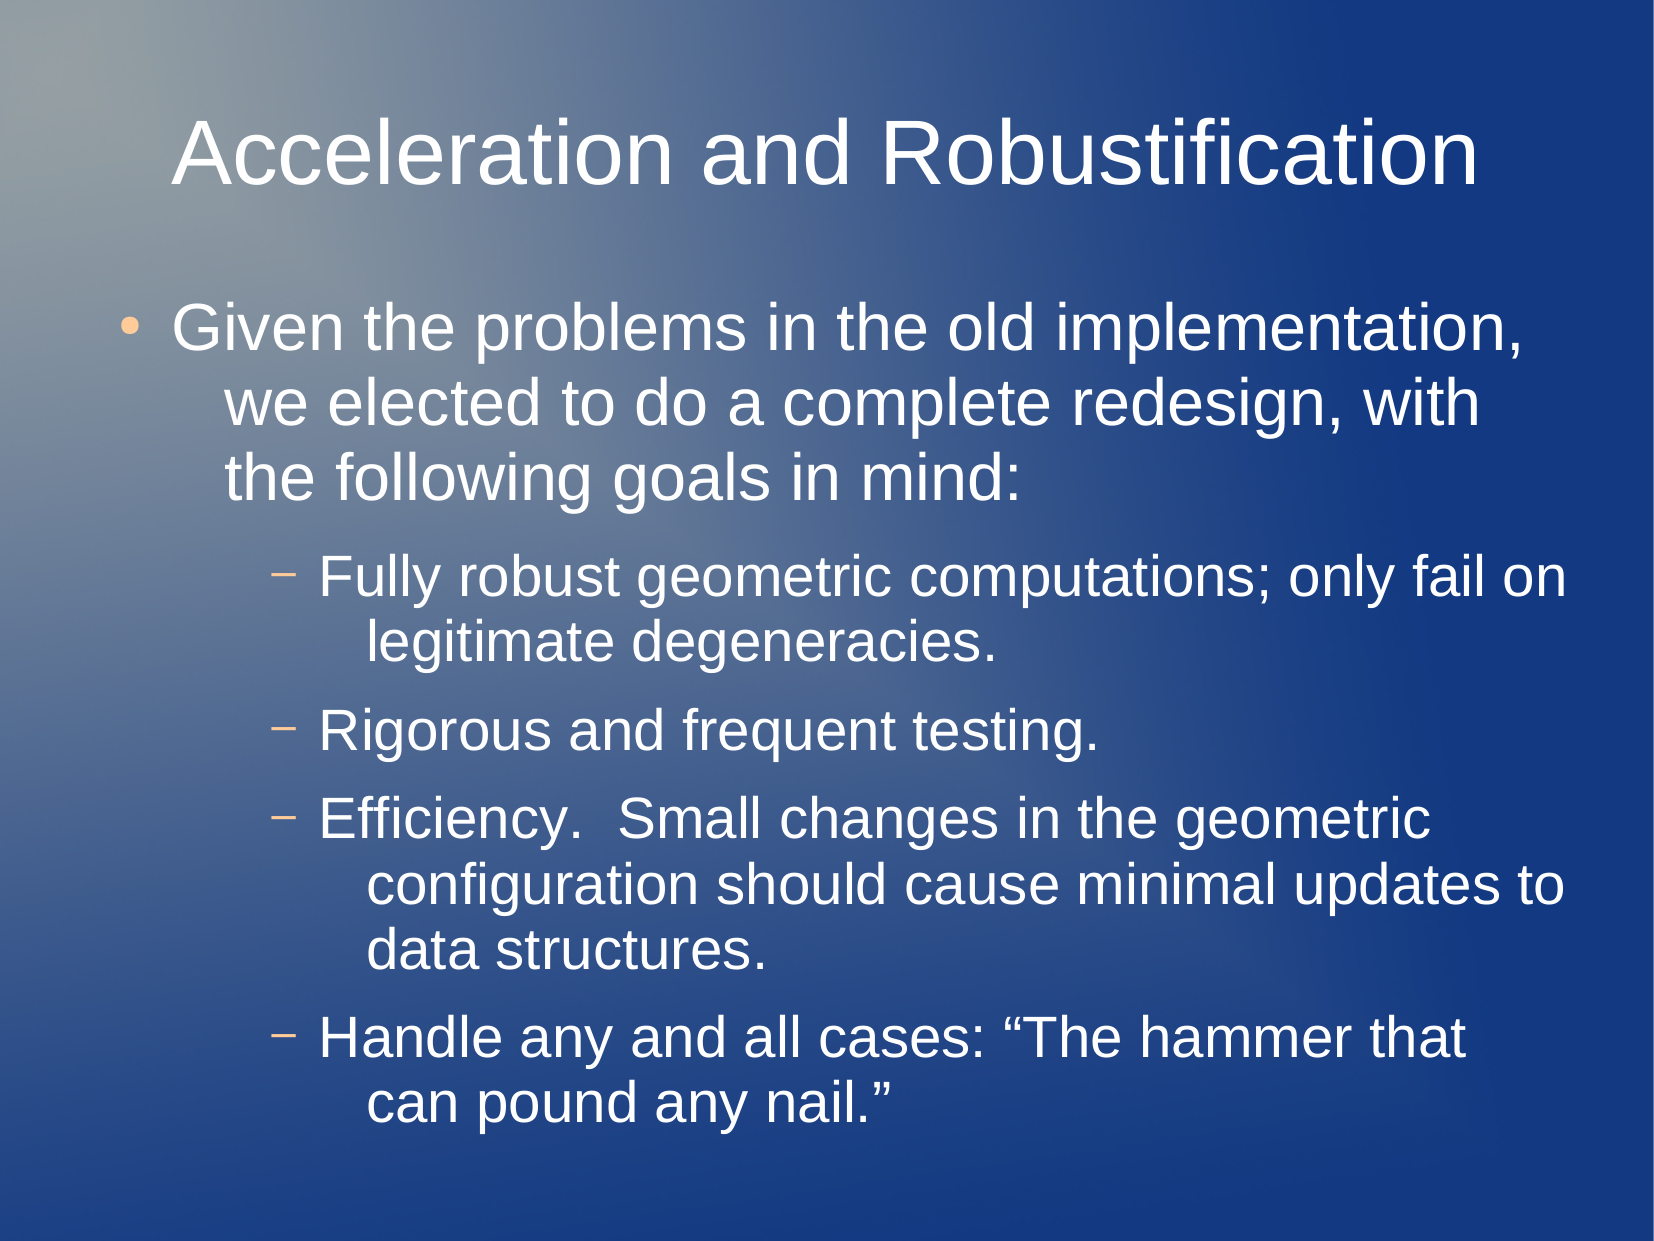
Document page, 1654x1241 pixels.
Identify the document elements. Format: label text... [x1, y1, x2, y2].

picture [0, 0, 1654, 1241]
list Given the problems in the old implementation, we elected to do a complete redesign, with the following goals in mind: Fully robust geometric computations; only fail on legitimate degeneracies. Rigorous and frequent testing. Efficiency. Small changes in the geometric configuration should cause minimal updates to data structures. Handle any and all cases: “The hammer that can pound any nail.” [82, 290, 1571, 1134]
title Acceleration and Robustification [82, 56, 1571, 250]
